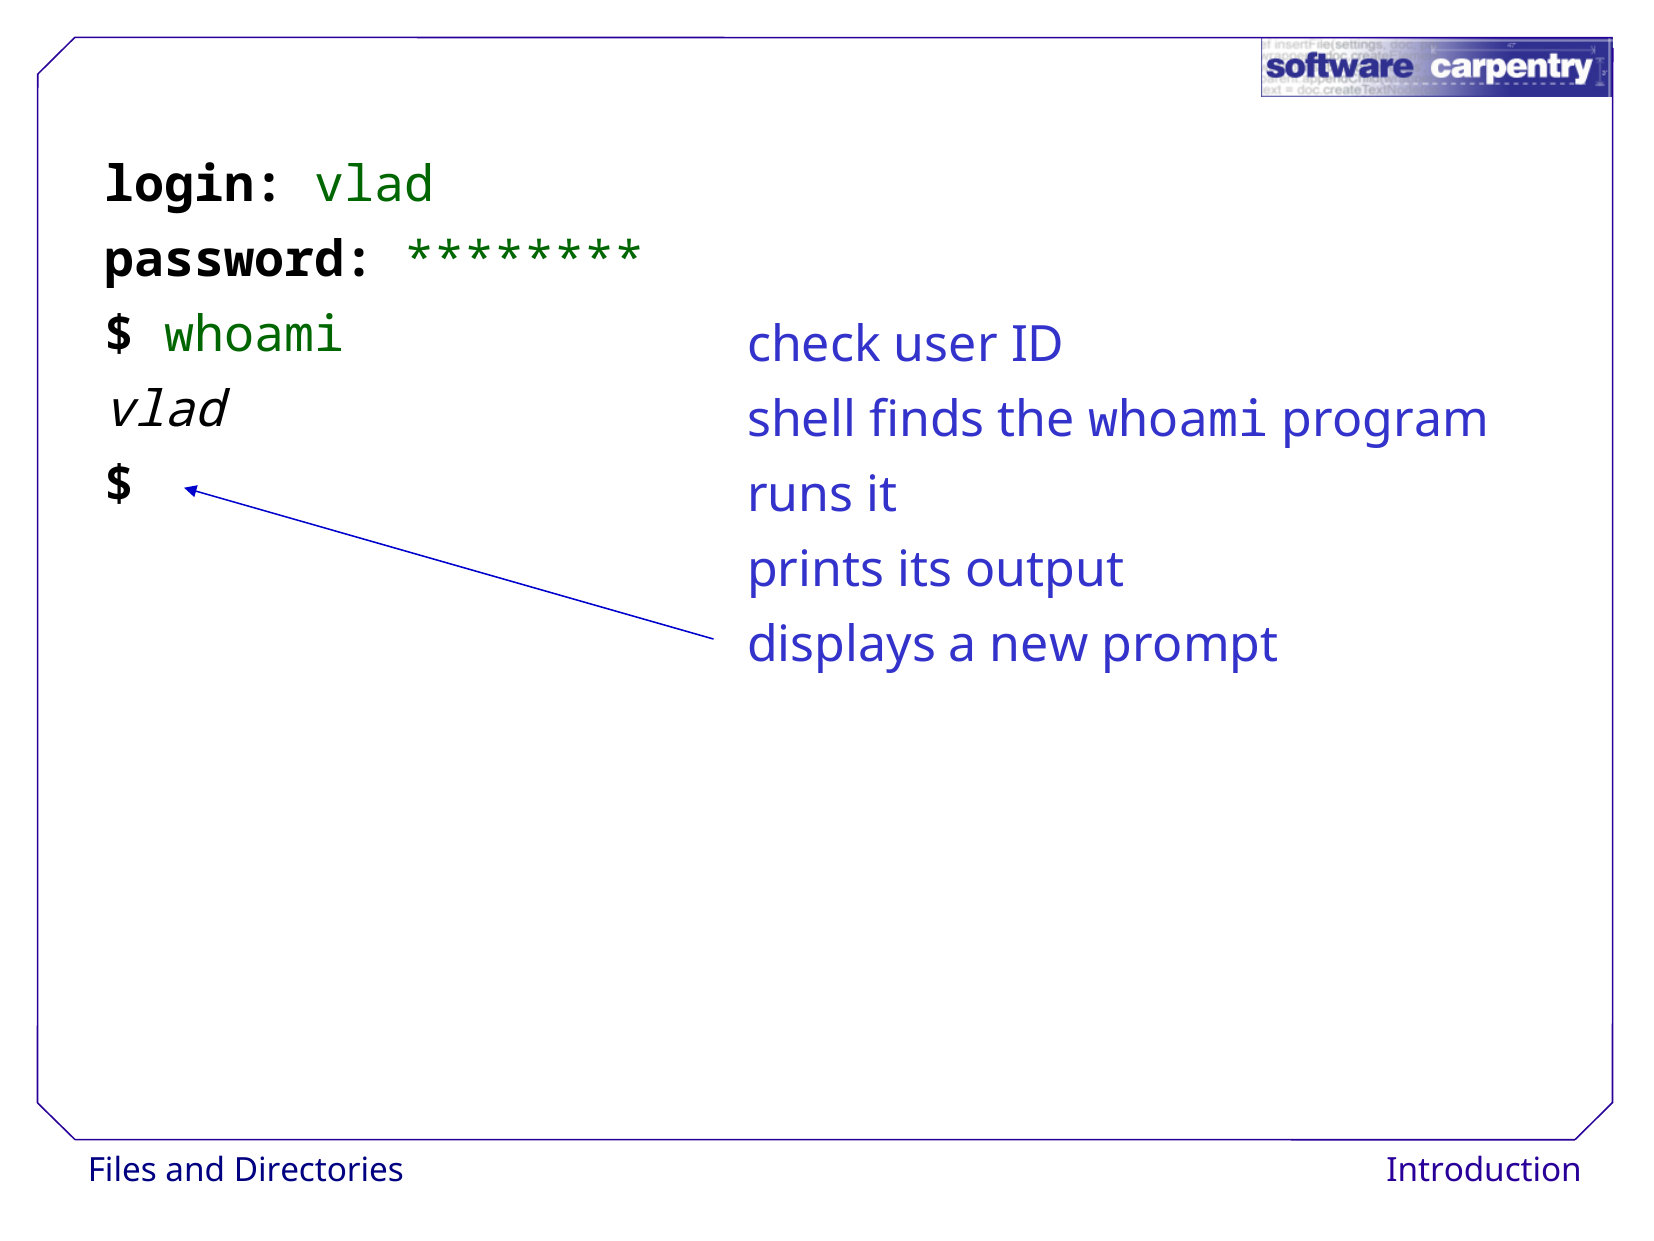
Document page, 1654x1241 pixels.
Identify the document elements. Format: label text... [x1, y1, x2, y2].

text_box check user ID shell finds the whoami program runs it prints its output displays a new prompt [732, 289, 1498, 640]
text_box login: vlad password: ******** $ whoami vlad $ [89, 128, 1512, 1037]
picture [1261, 39, 1613, 97]
